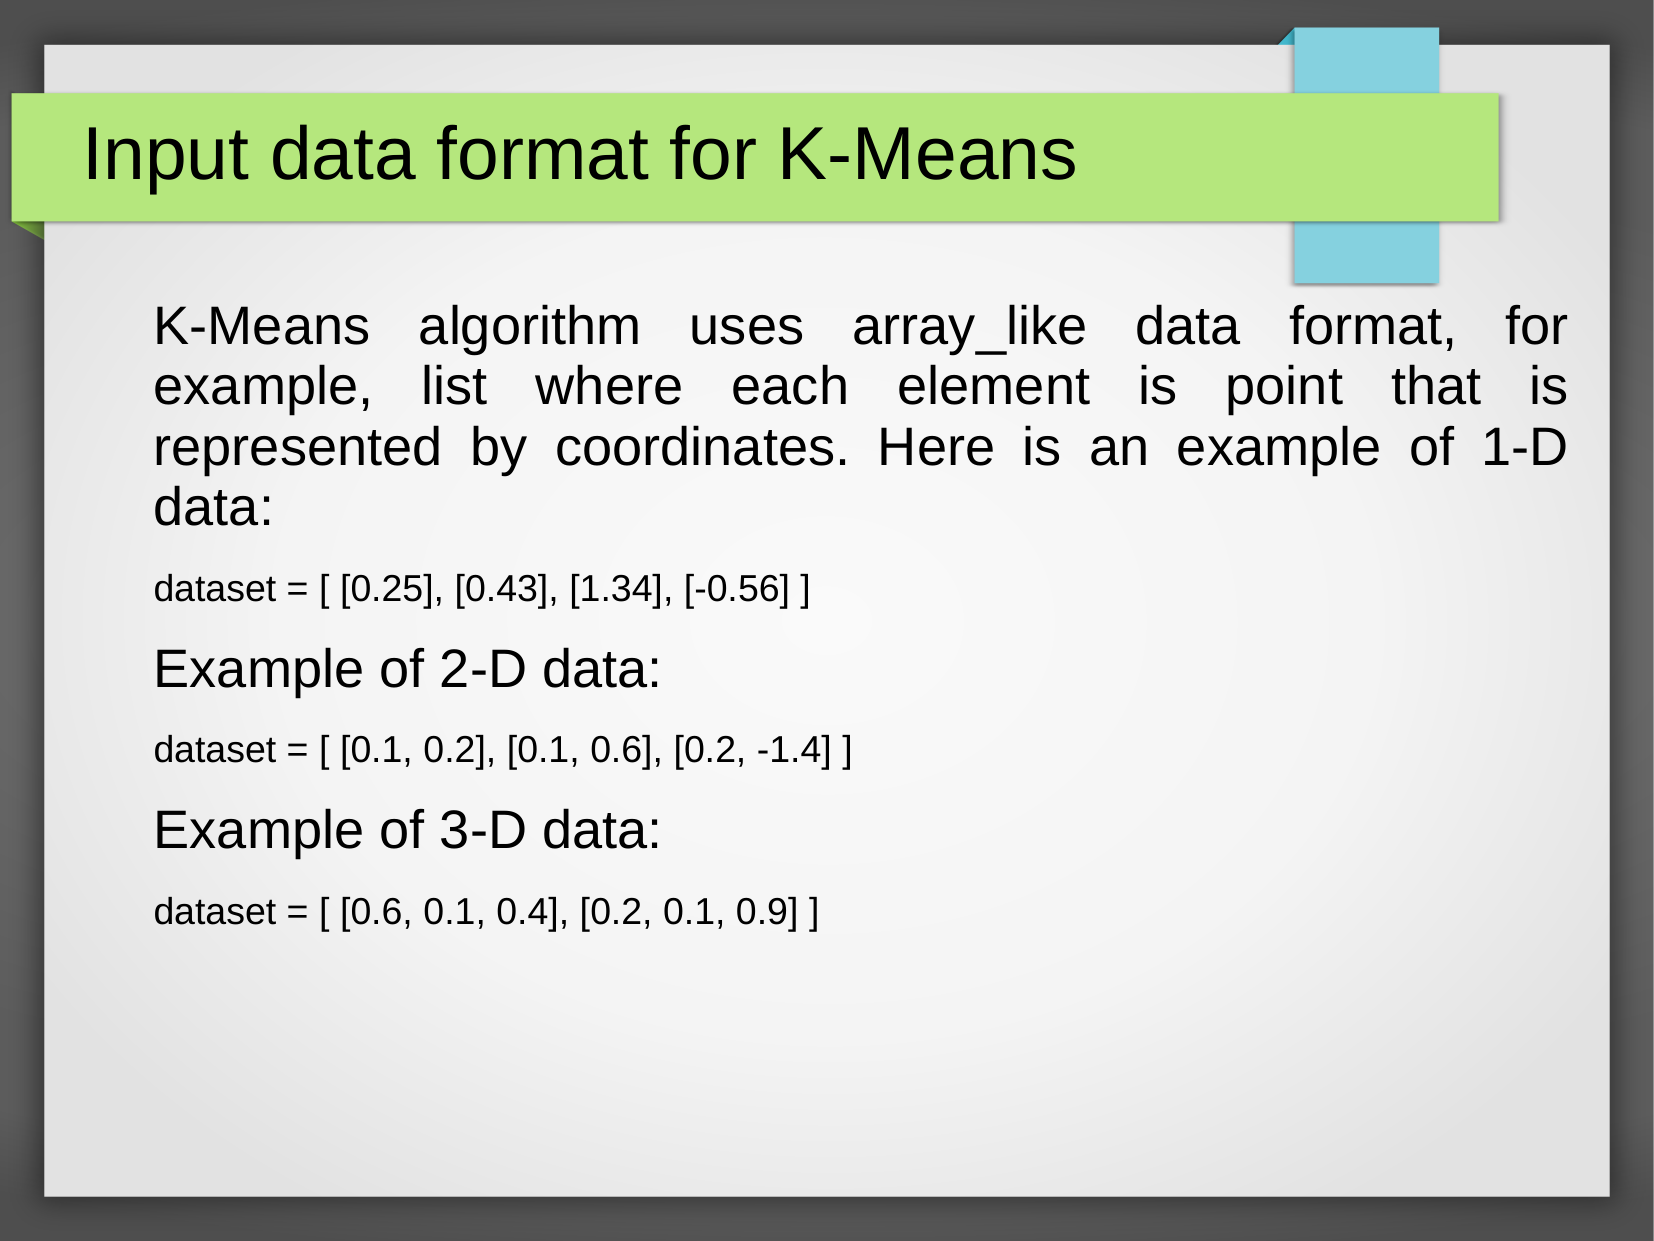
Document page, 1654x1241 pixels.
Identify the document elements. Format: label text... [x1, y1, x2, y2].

picture [0, 0, 1654, 1241]
list K-Means algorithm uses array_like data format, for example, list where each element is point that is represented by coordinates. Here is an example of 1-D data: dataset = [ [0.25], [0.43], [1.34], [-0.56] ] Example of 2-D data: dataset = [ [0.1, 0.2], [0.1, 0.6], [0.2, -1.4] ] Example of 3-D data: dataset = [ [0.6, 0.1, 0.4], [0.2, 0.1, 0.9] ] [82, 295, 1571, 1015]
title Input data format for K-Means [82, 94, 1264, 213]
